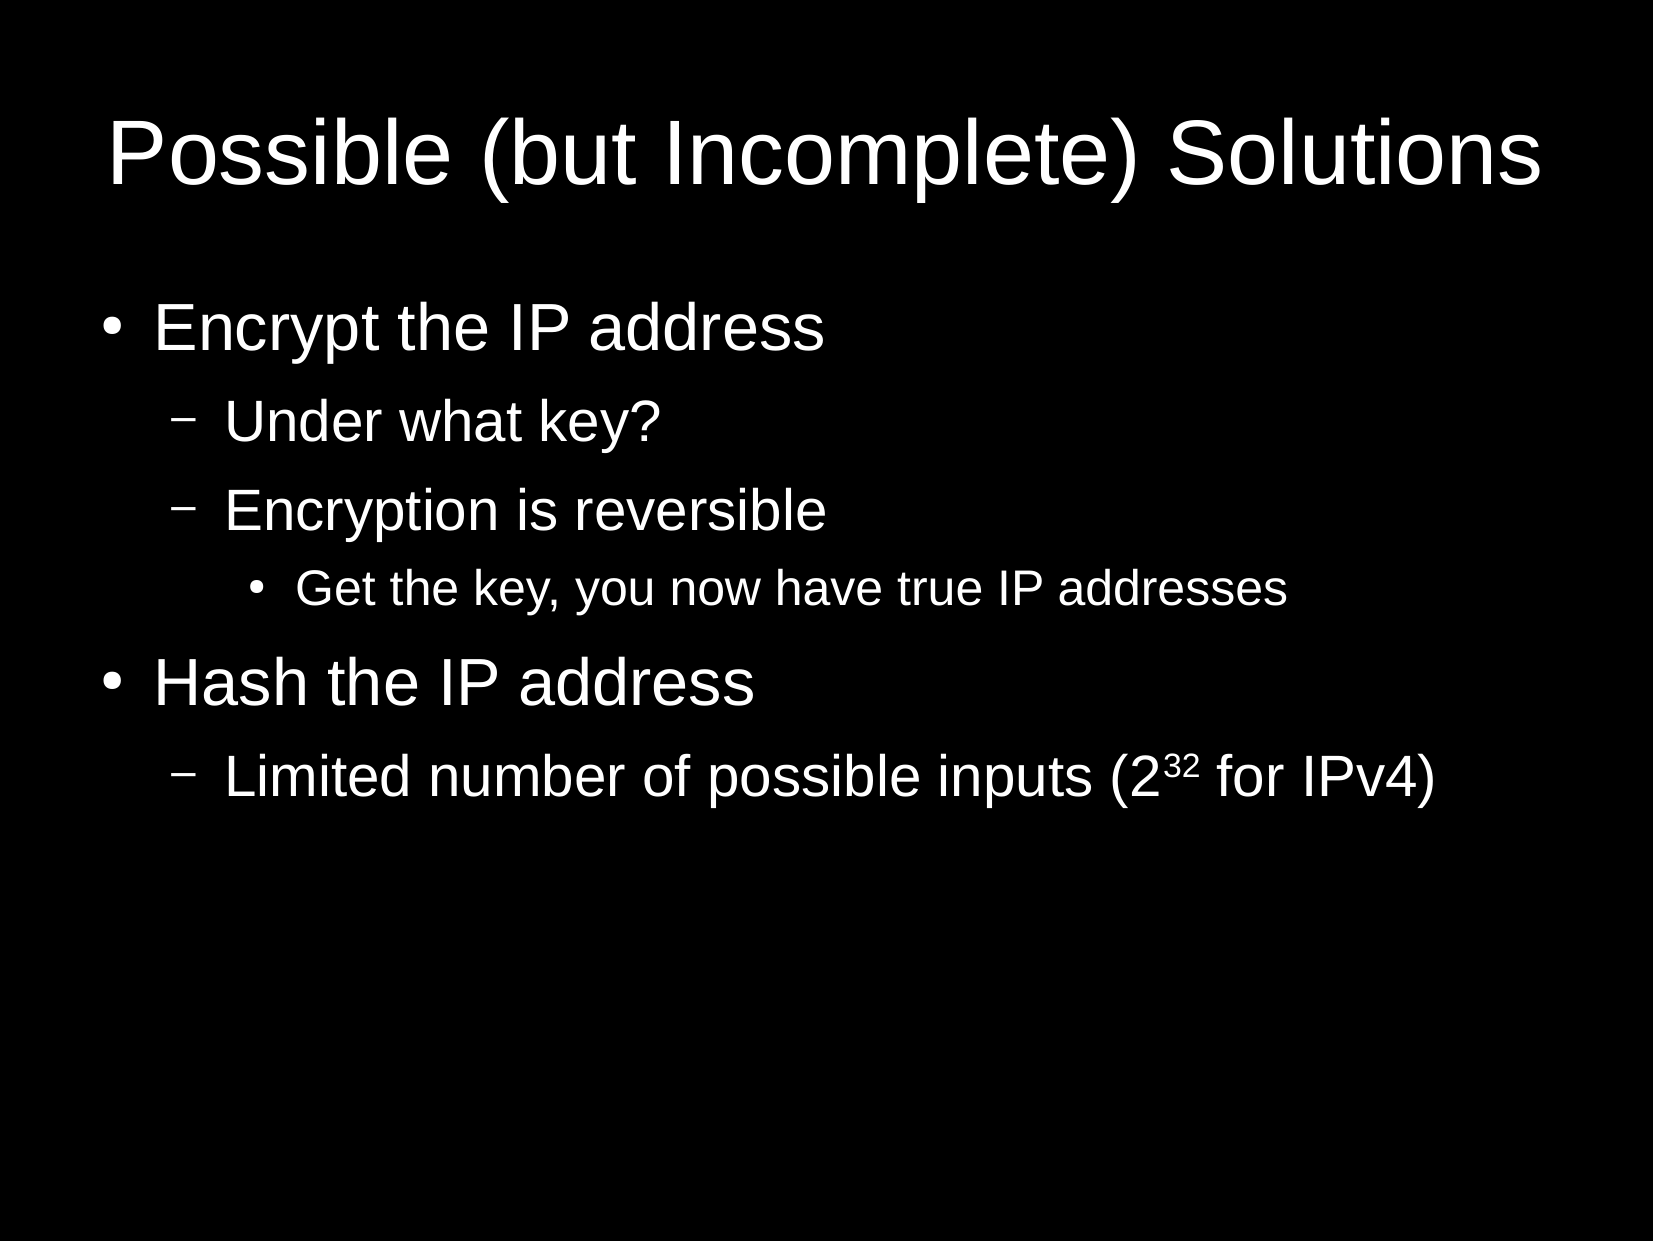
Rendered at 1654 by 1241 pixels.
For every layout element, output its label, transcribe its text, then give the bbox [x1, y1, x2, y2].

title Possible (but Incomplete) Solutions [82, 49, 1571, 257]
list Encrypt the IP address Under what key? Encryption is reversible Get the key, you now have true IP addresses Hash the IP address Limited number of possible inputs (232 for IPv4) [82, 290, 1571, 1010]
